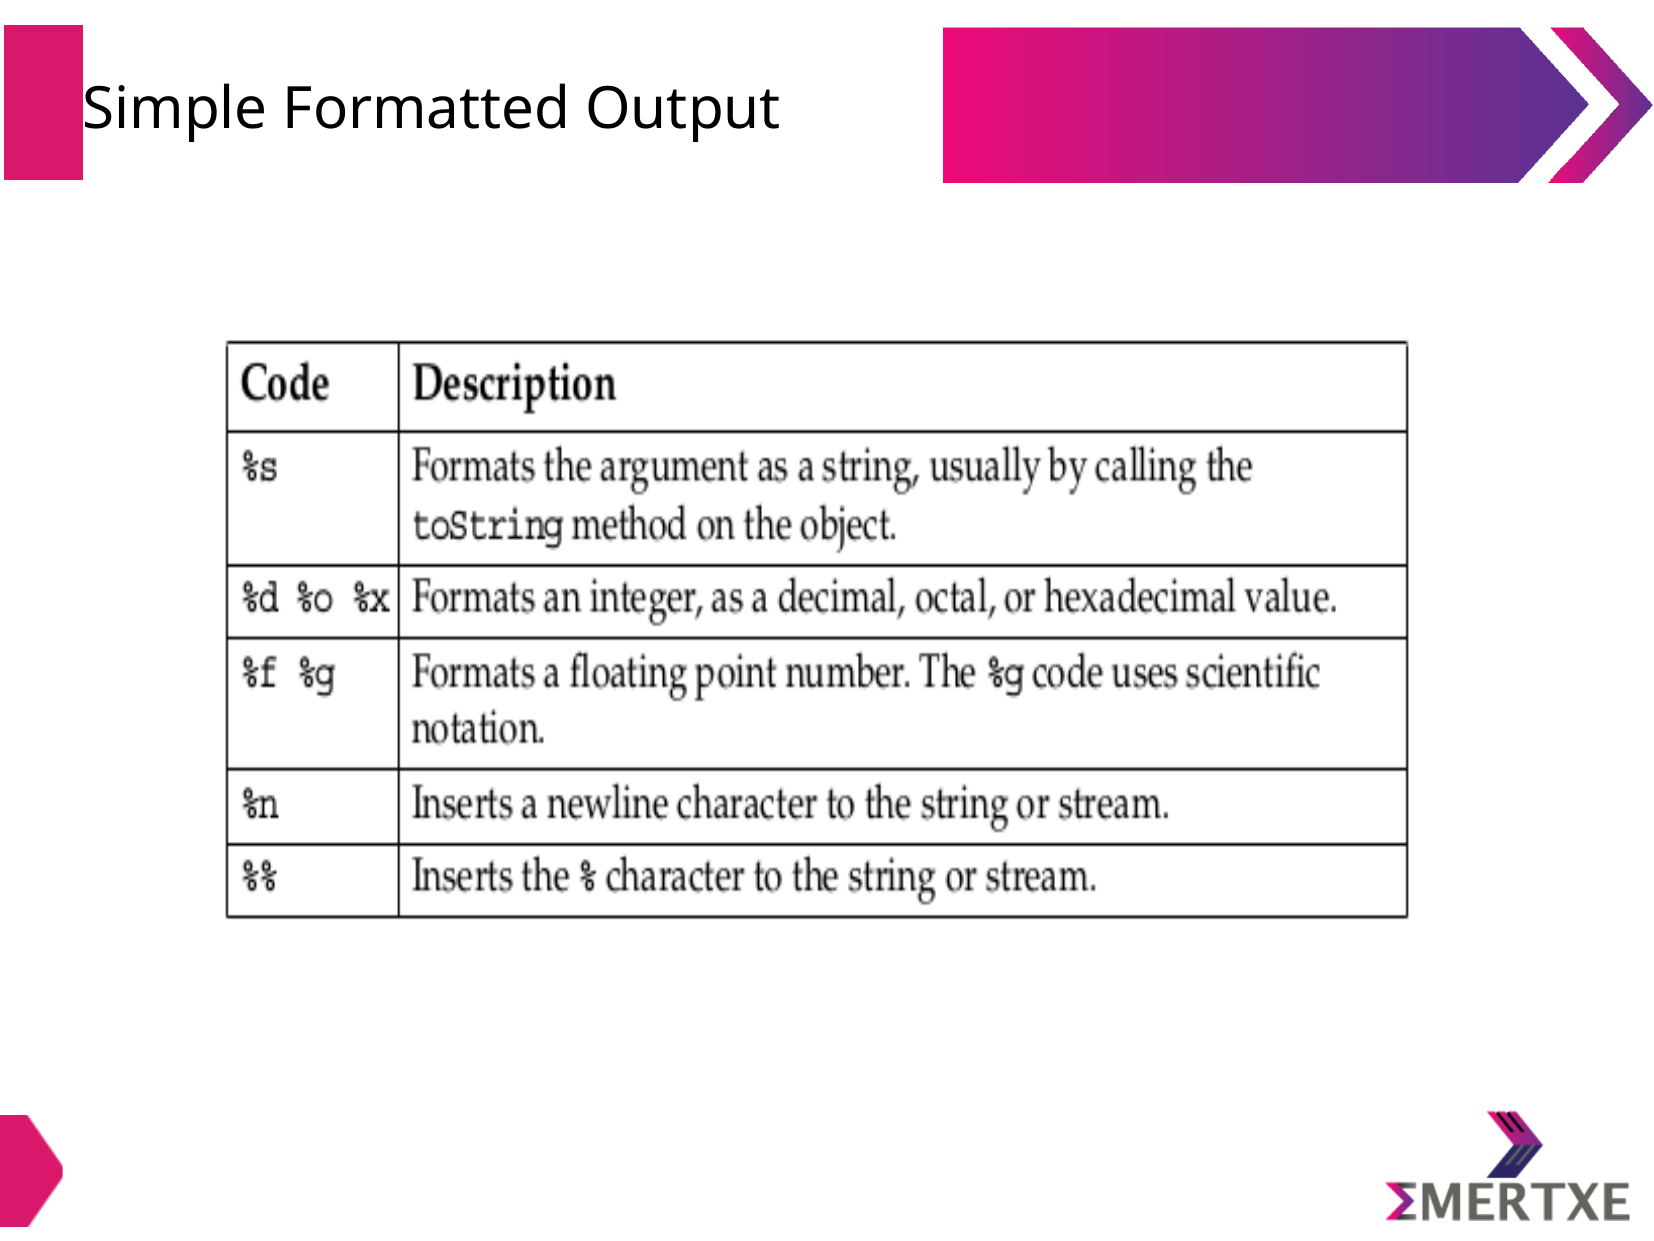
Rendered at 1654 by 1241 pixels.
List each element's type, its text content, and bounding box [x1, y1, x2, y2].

title Simple Formatted Output [82, 2, 1571, 210]
picture [1385, 1107, 1631, 1221]
picture [1571, 27, 1653, 183]
picture [180, 314, 1441, 976]
